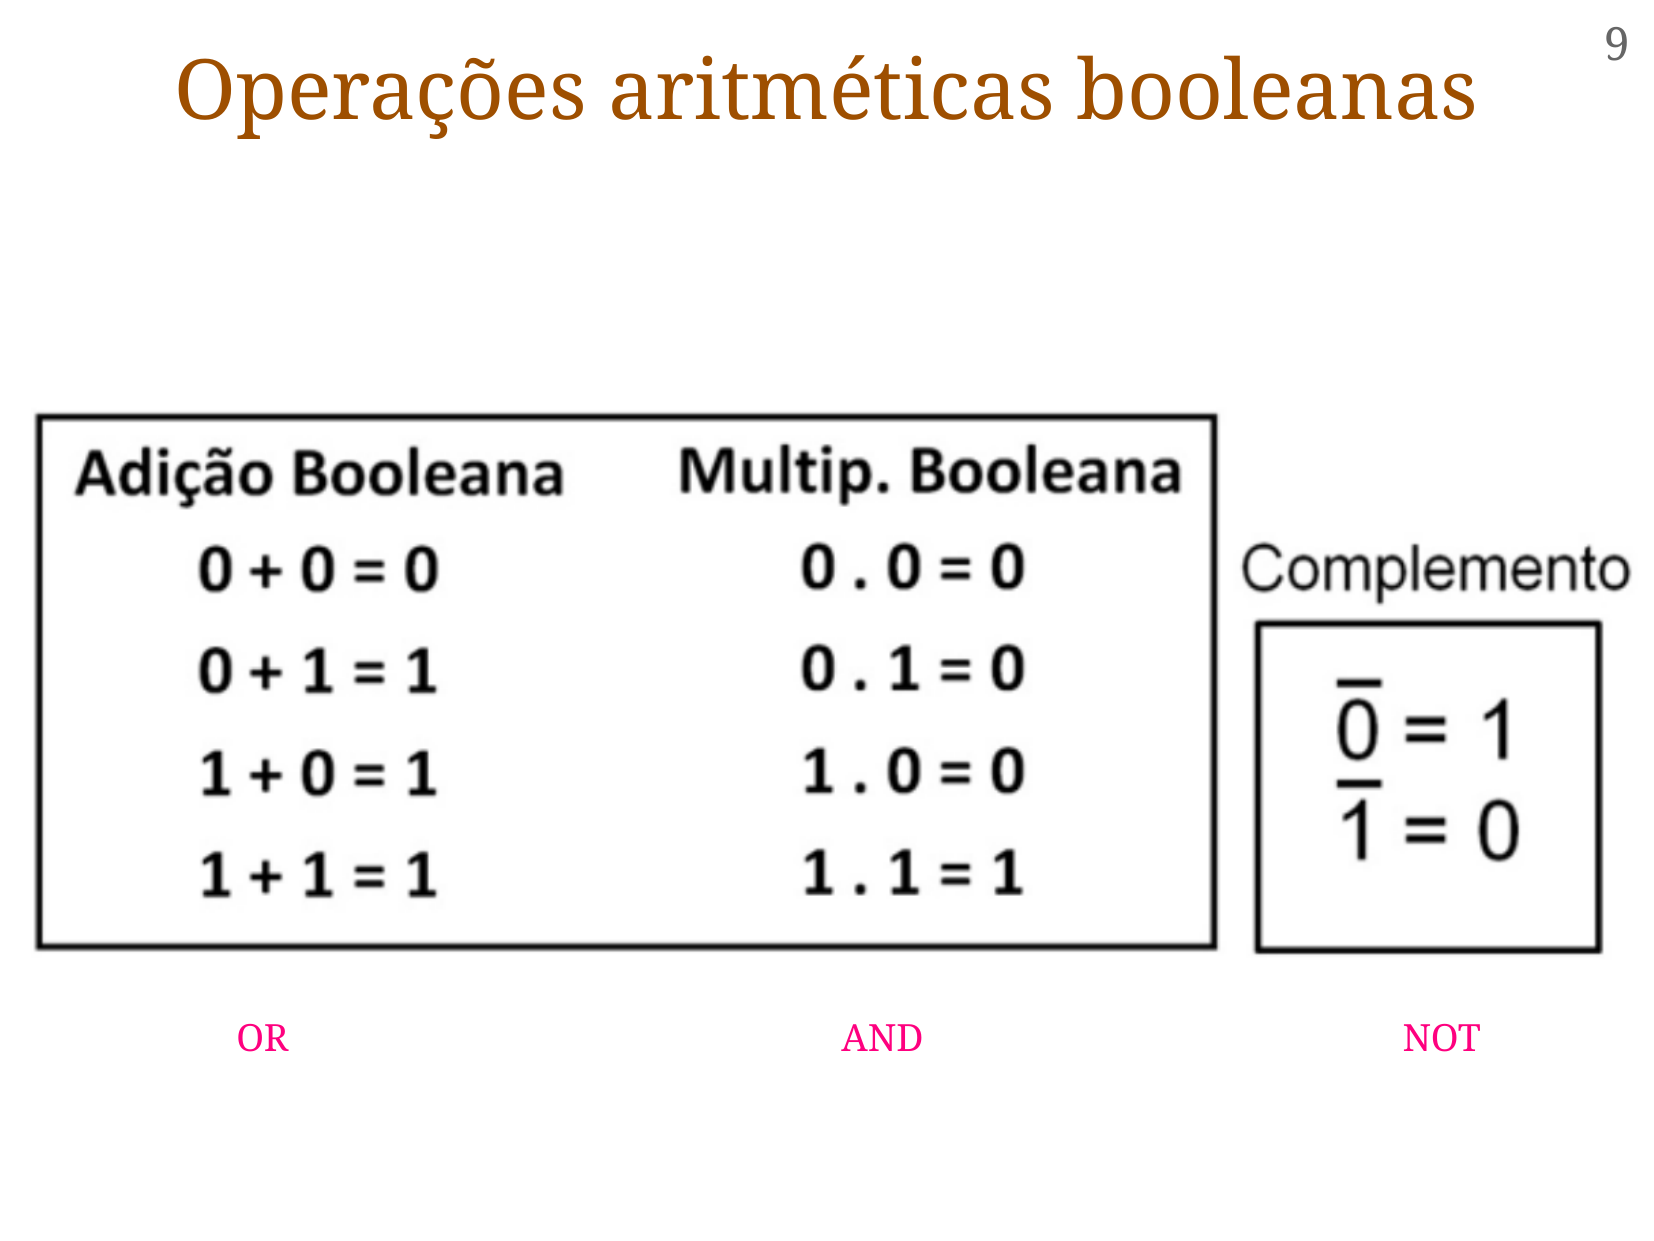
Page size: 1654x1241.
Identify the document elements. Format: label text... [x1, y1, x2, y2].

title Operações aritméticas booleanas [59, 29, 1595, 148]
text_box NOT [1387, 1003, 1496, 1070]
picture [31, 406, 1639, 960]
text_box AND [826, 1003, 939, 1070]
text_box OR [221, 1003, 304, 1070]
